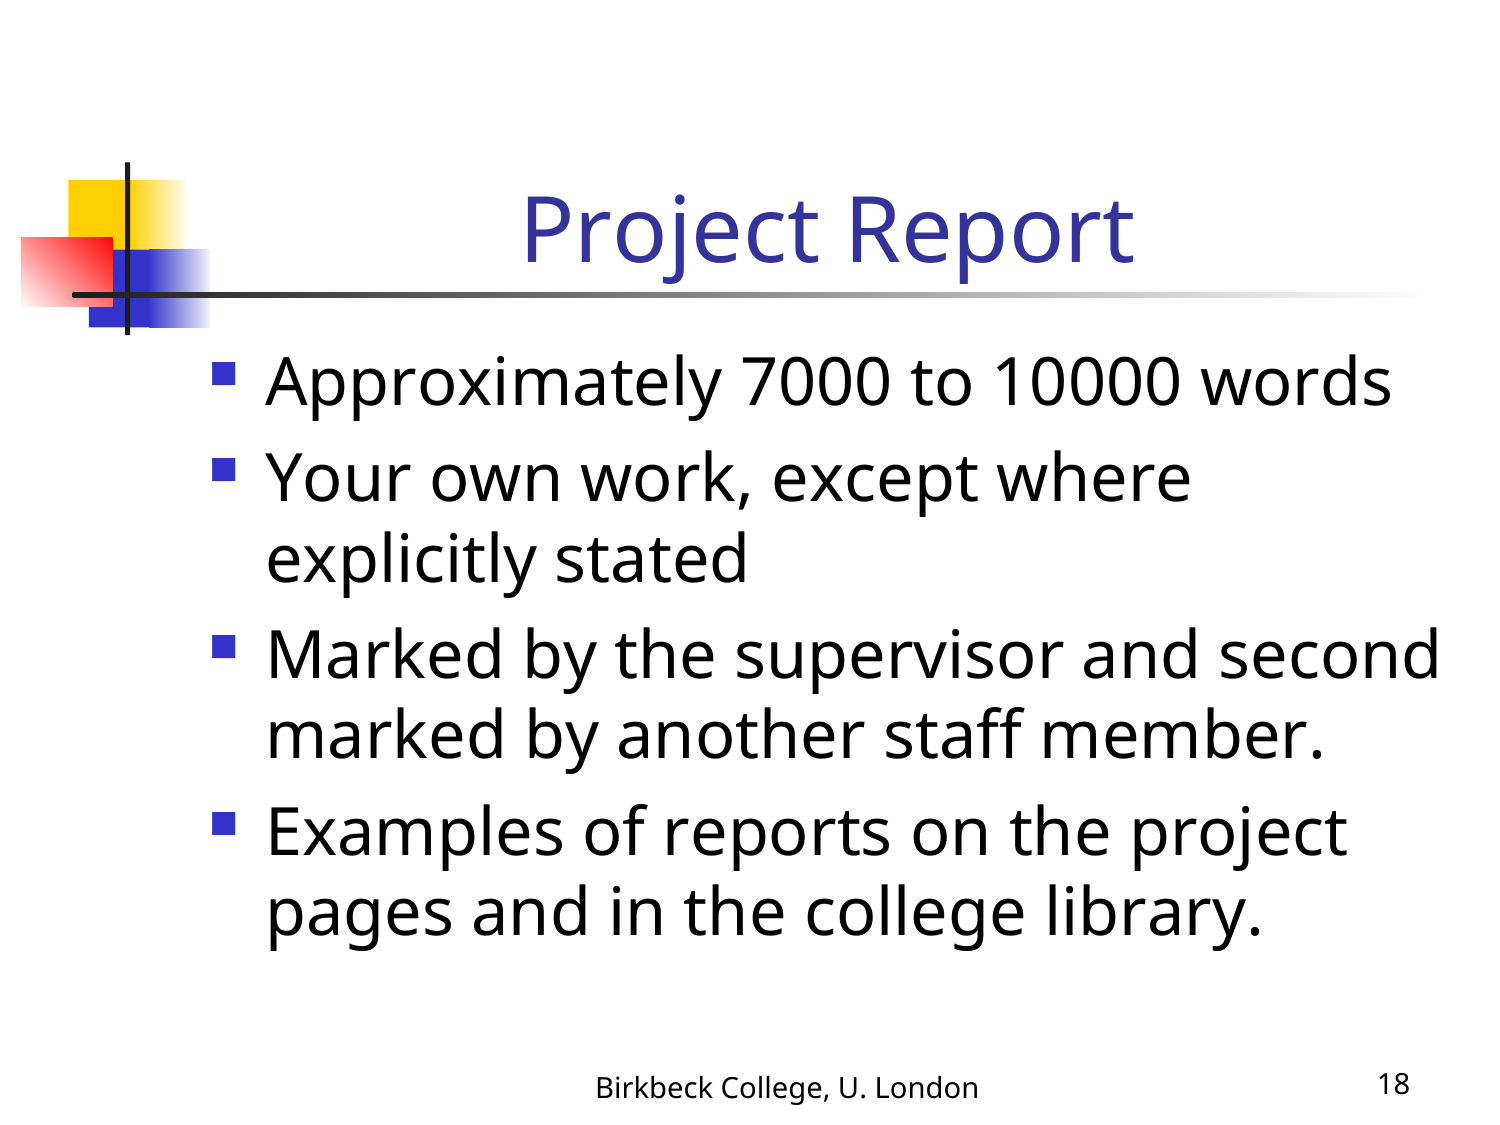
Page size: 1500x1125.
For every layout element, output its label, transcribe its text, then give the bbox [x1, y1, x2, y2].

title Project Report [188, 101, 1468, 289]
list Approximately 7000 to 10000 words Your own work, except where explicitly stated Marked by the supervisor and second marked by another staff member. Examples of reports on the project pages and in the college library. [193, 331, 1469, 1007]
text_box Birkbeck College, U. London [549, 1037, 1026, 1113]
text_box <number> [1112, 1037, 1426, 1113]
